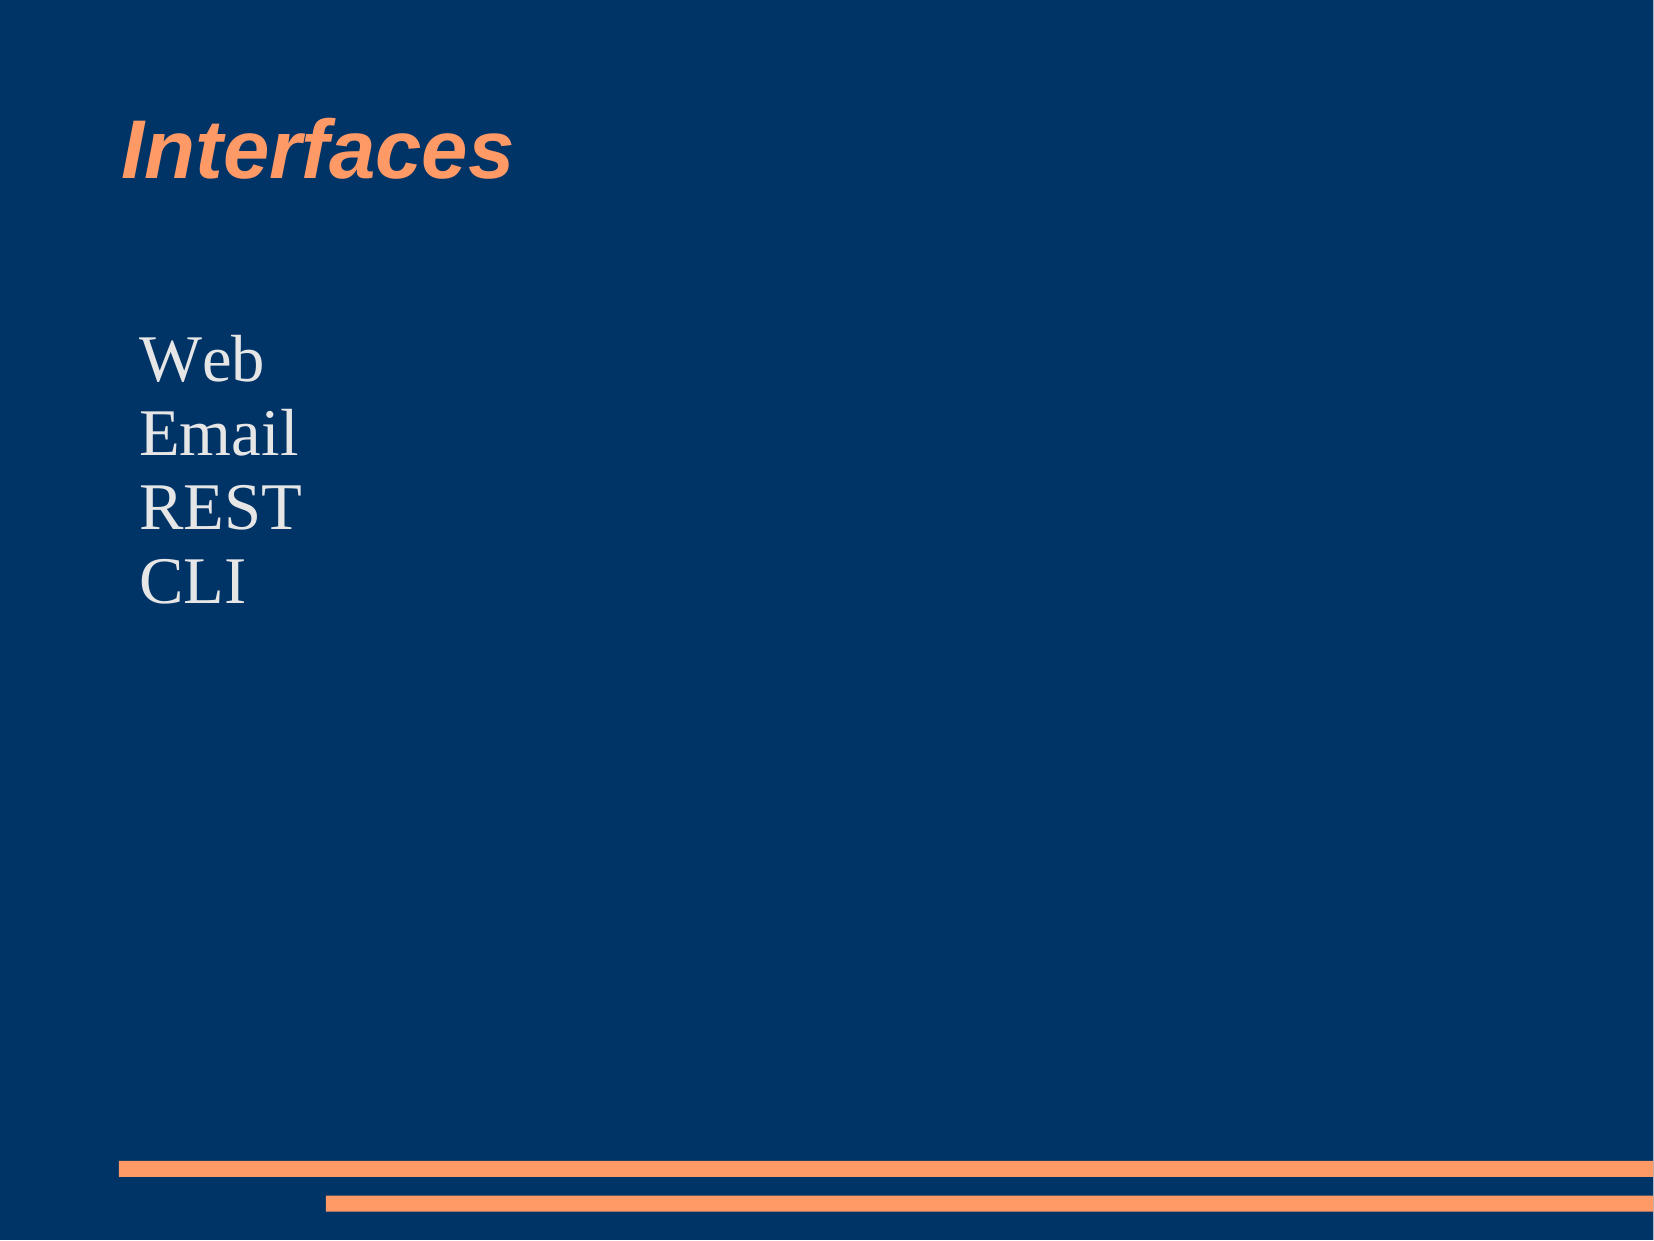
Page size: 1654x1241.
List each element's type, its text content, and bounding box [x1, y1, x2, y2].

title Interfaces [121, 53, 1534, 247]
list Web Email REST CLI [121, 322, 1561, 1118]
